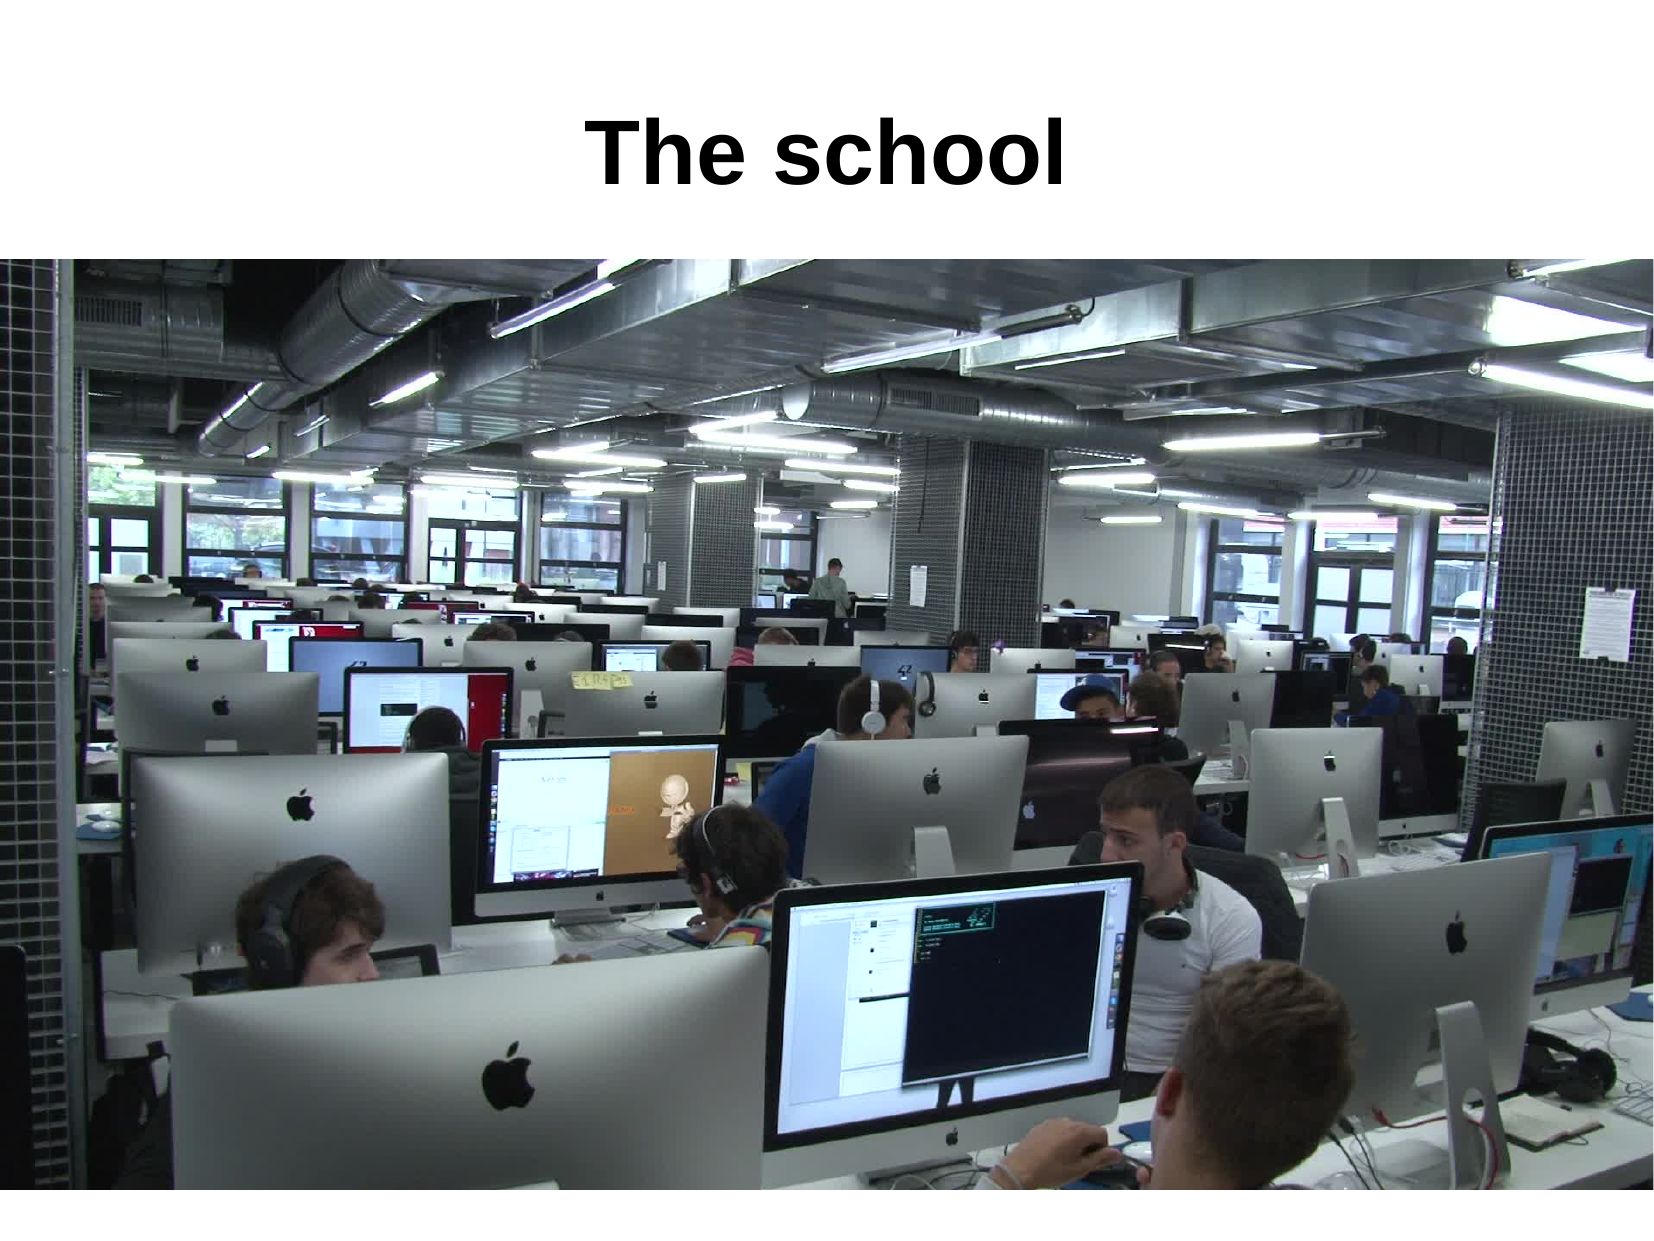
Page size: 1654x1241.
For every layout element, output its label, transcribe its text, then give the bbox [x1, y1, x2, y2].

picture [0, 259, 1654, 1190]
title The school [82, 49, 1571, 257]
